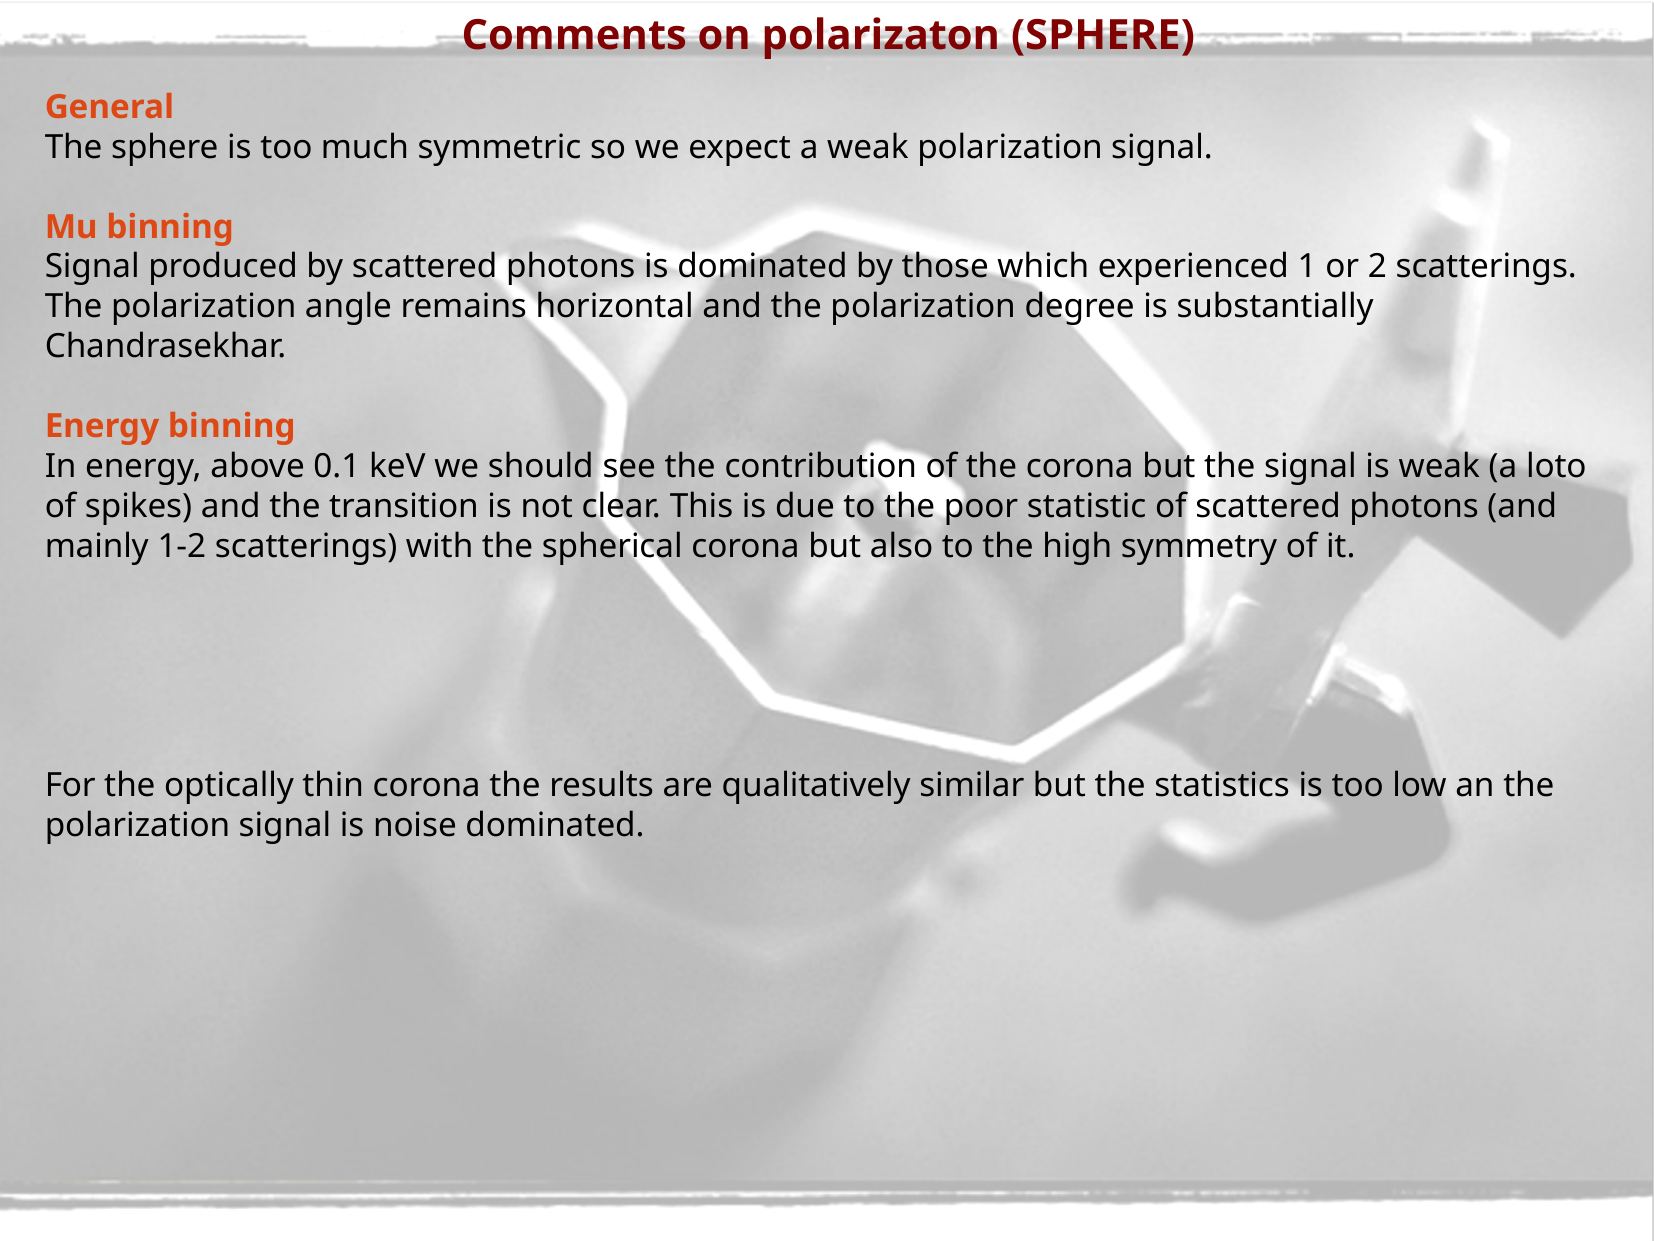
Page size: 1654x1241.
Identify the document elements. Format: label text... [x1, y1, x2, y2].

text_box General The sphere is too much symmetric so we expect a weak polarization signal. Mu binning Signal produced by scattered photons is dominated by those which experienced 1 or 2 scatterings. The polarization angle remains horizontal and the polarization degree is substantially Chandrasekhar. Energy binning In energy, above 0.1 keV we should see the contribution of the corona but the signal is weak (a loto of spikes) and the transition is not clear. This is due to the poor statistic of scattered photons (and mainly 1-2 scatterings) with the spherical corona but also to the high symmetry of it. For the optically thin corona the results are qualitatively similar but the statistics is too low an the polarization signal is noise dominated. [30, 77, 1611, 971]
picture [0, 0, 1654, 1241]
text_box Comments on polarizaton (SPHERE) [3, 0, 1654, 66]
